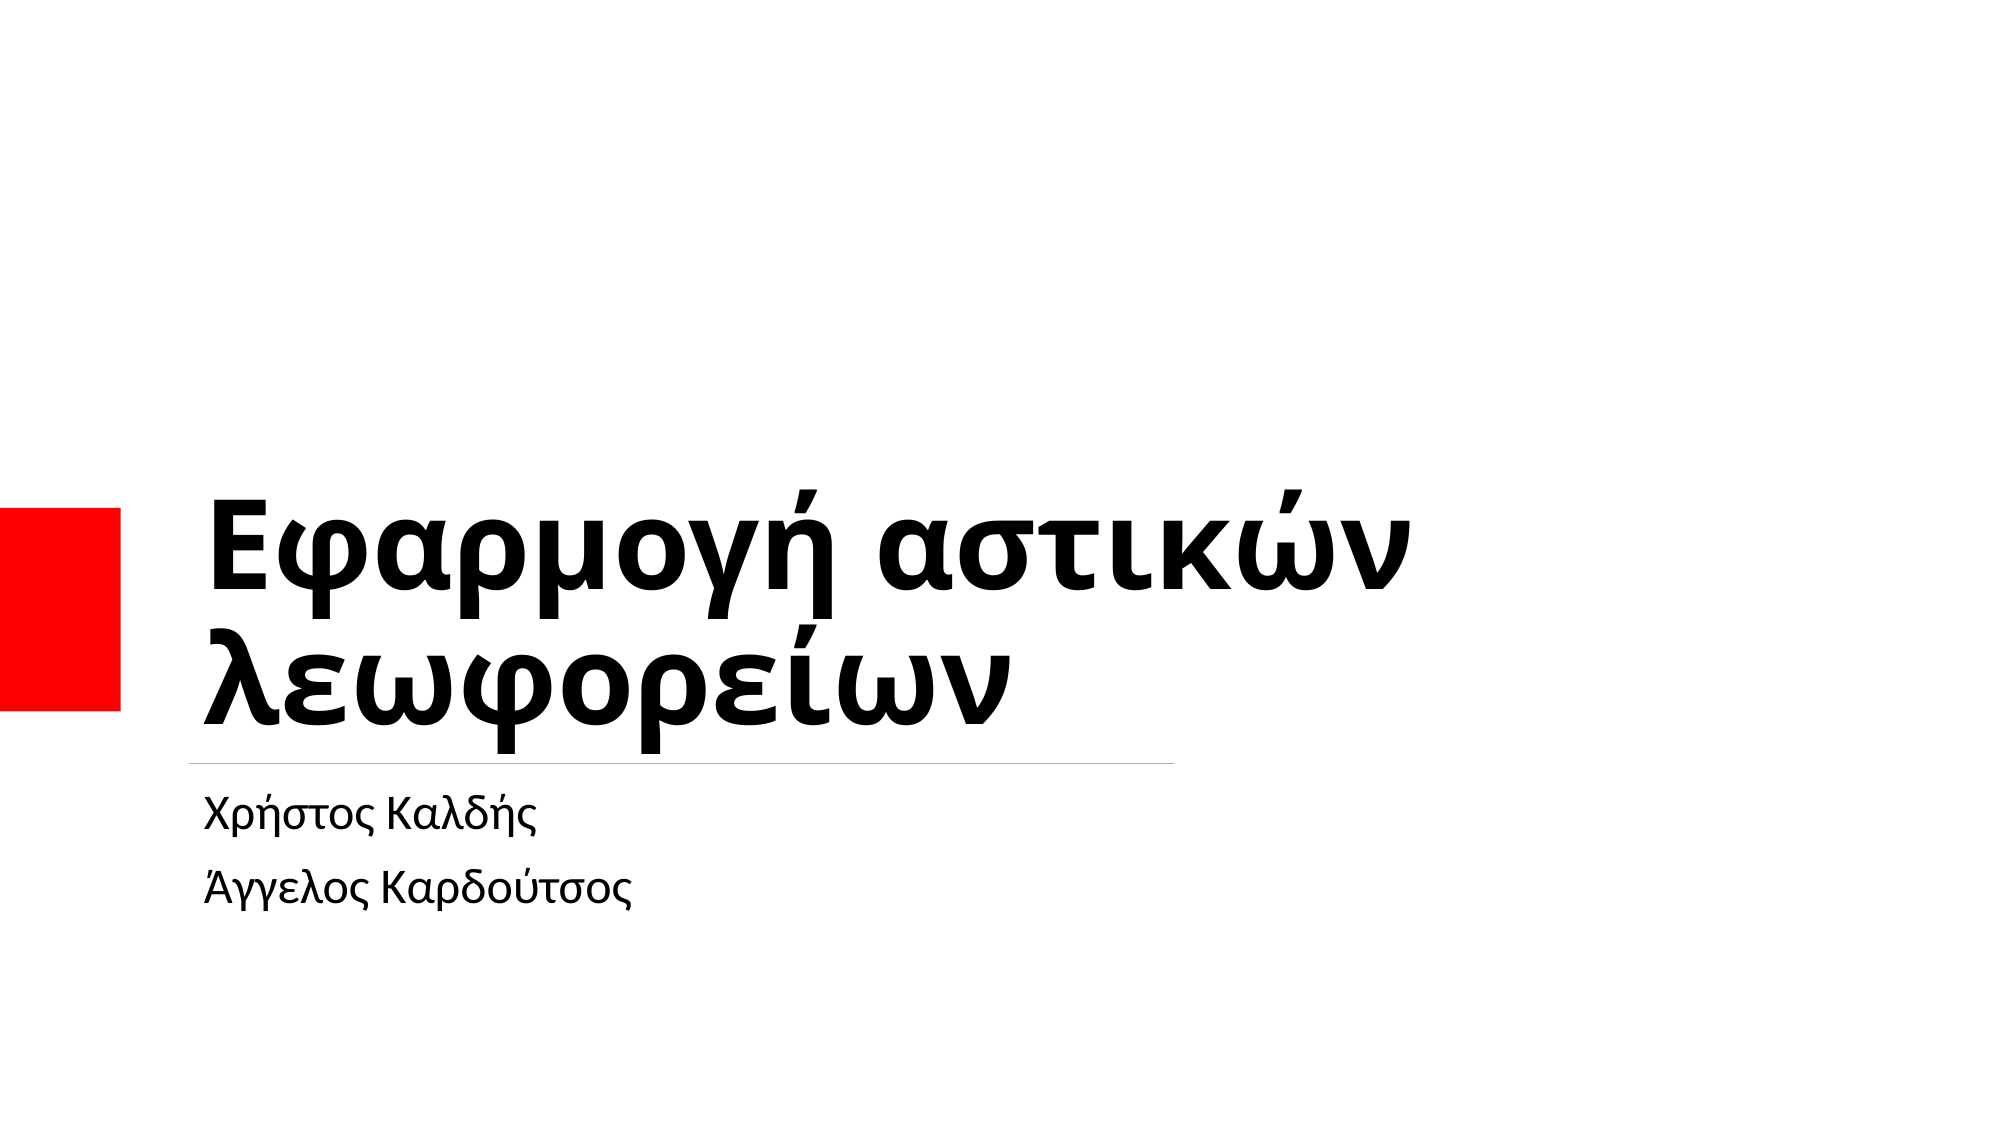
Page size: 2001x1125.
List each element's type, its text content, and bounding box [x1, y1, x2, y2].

subtitle Χρήστος Καλδής Άγγελος Καρδούτσος [188, 778, 1689, 957]
title Εφαρμογή αστικών λεωφορείων [188, 460, 1689, 759]
text_box [0, 507, 121, 712]
